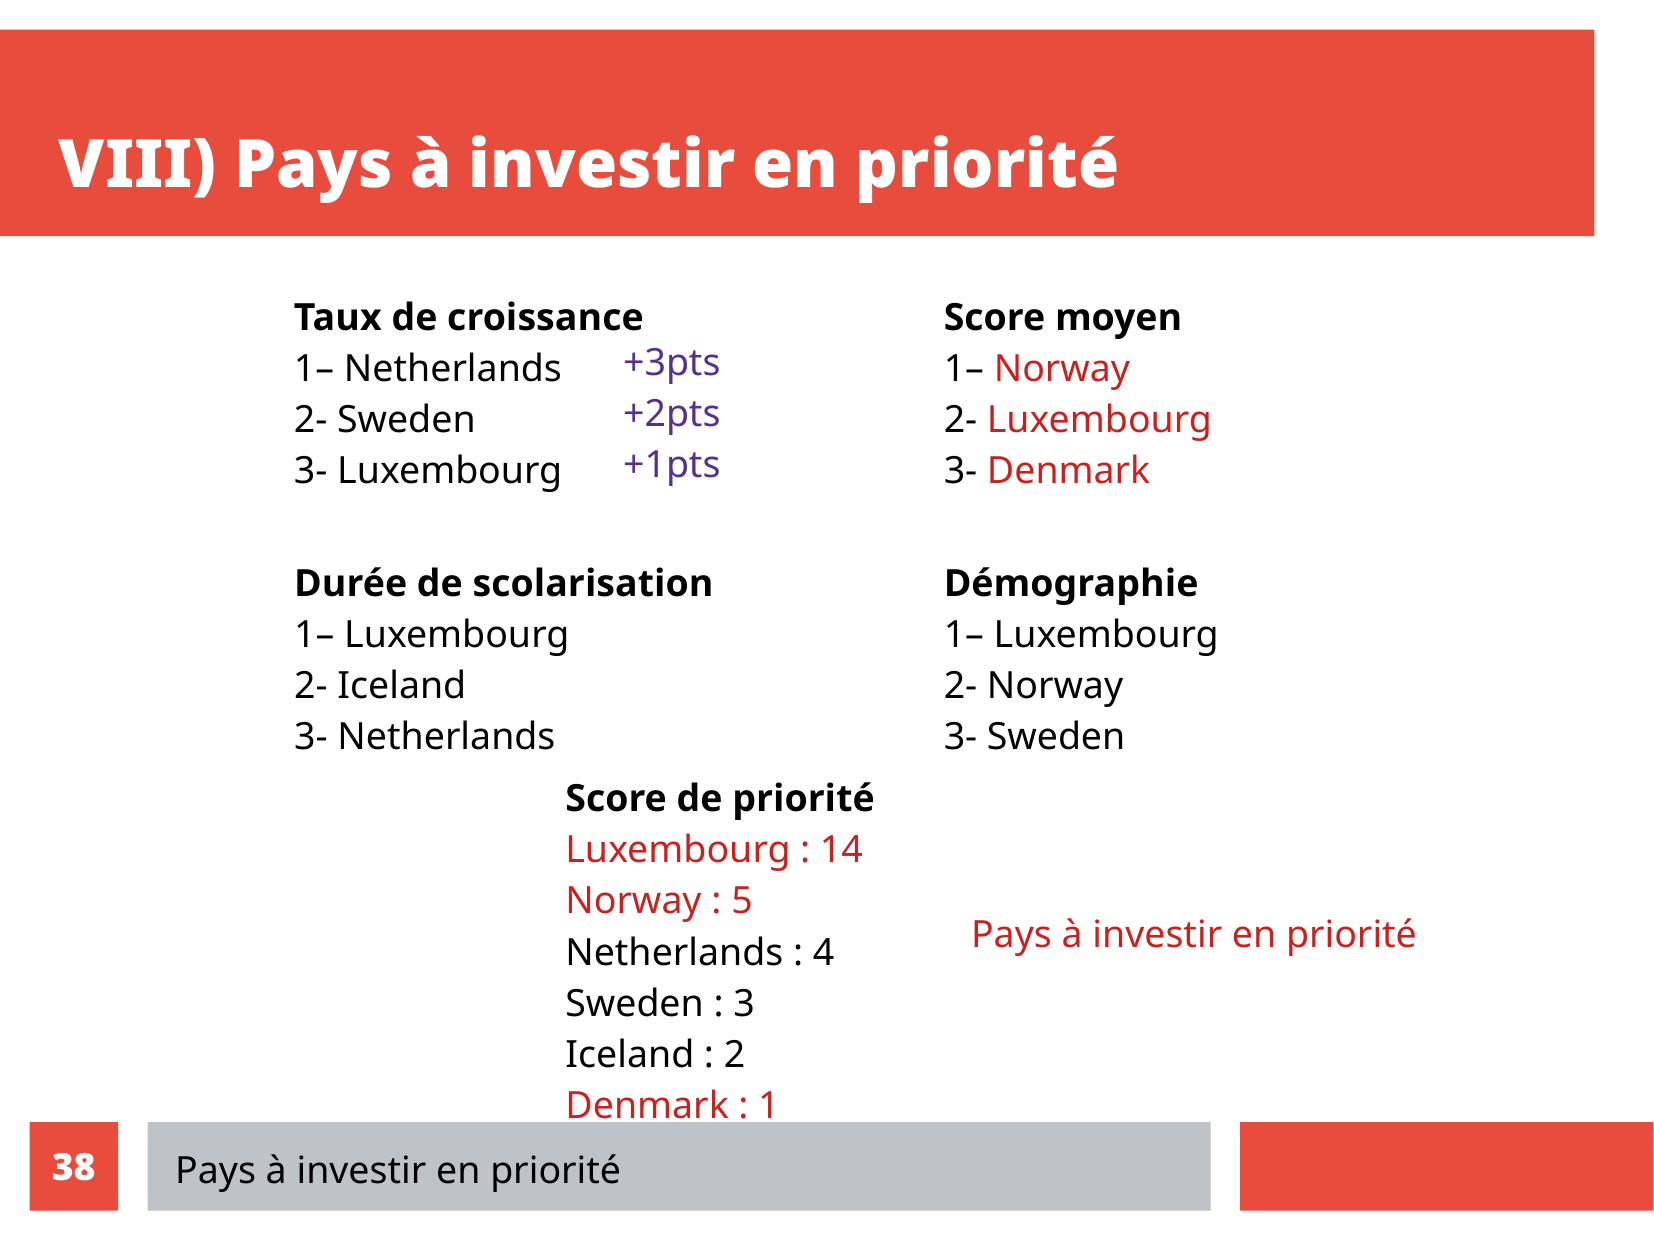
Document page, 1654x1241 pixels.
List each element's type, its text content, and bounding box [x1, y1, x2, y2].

text_box Score de priorité Luxembourg : 14 Norway : 5 Netherlands : 4 Sweden : 3 Iceland : 2 Denmark : 1 [550, 764, 937, 1085]
text_box +3pts +2pts +1pts [608, 328, 752, 474]
text_box Taux de croissance 1– Netherlands 2- Sweden 3- Luxembourg [279, 283, 708, 473]
text_box Démographie 1– Luxembourg 2- Norway 3- Sweden [928, 549, 1247, 739]
text_box Pays à investir en priorité [160, 1136, 670, 1196]
text_box Pays à investir en priorité [956, 900, 1466, 959]
text_box Durée de scolarisation 1– Luxembourg 2- Iceland 3- Netherlands [279, 549, 785, 739]
text_box Score moyen 1– Norway 2- Luxembourg 3- Denmark [928, 283, 1242, 473]
title VIII) Pays à investir en priorité [59, 59, 1595, 207]
